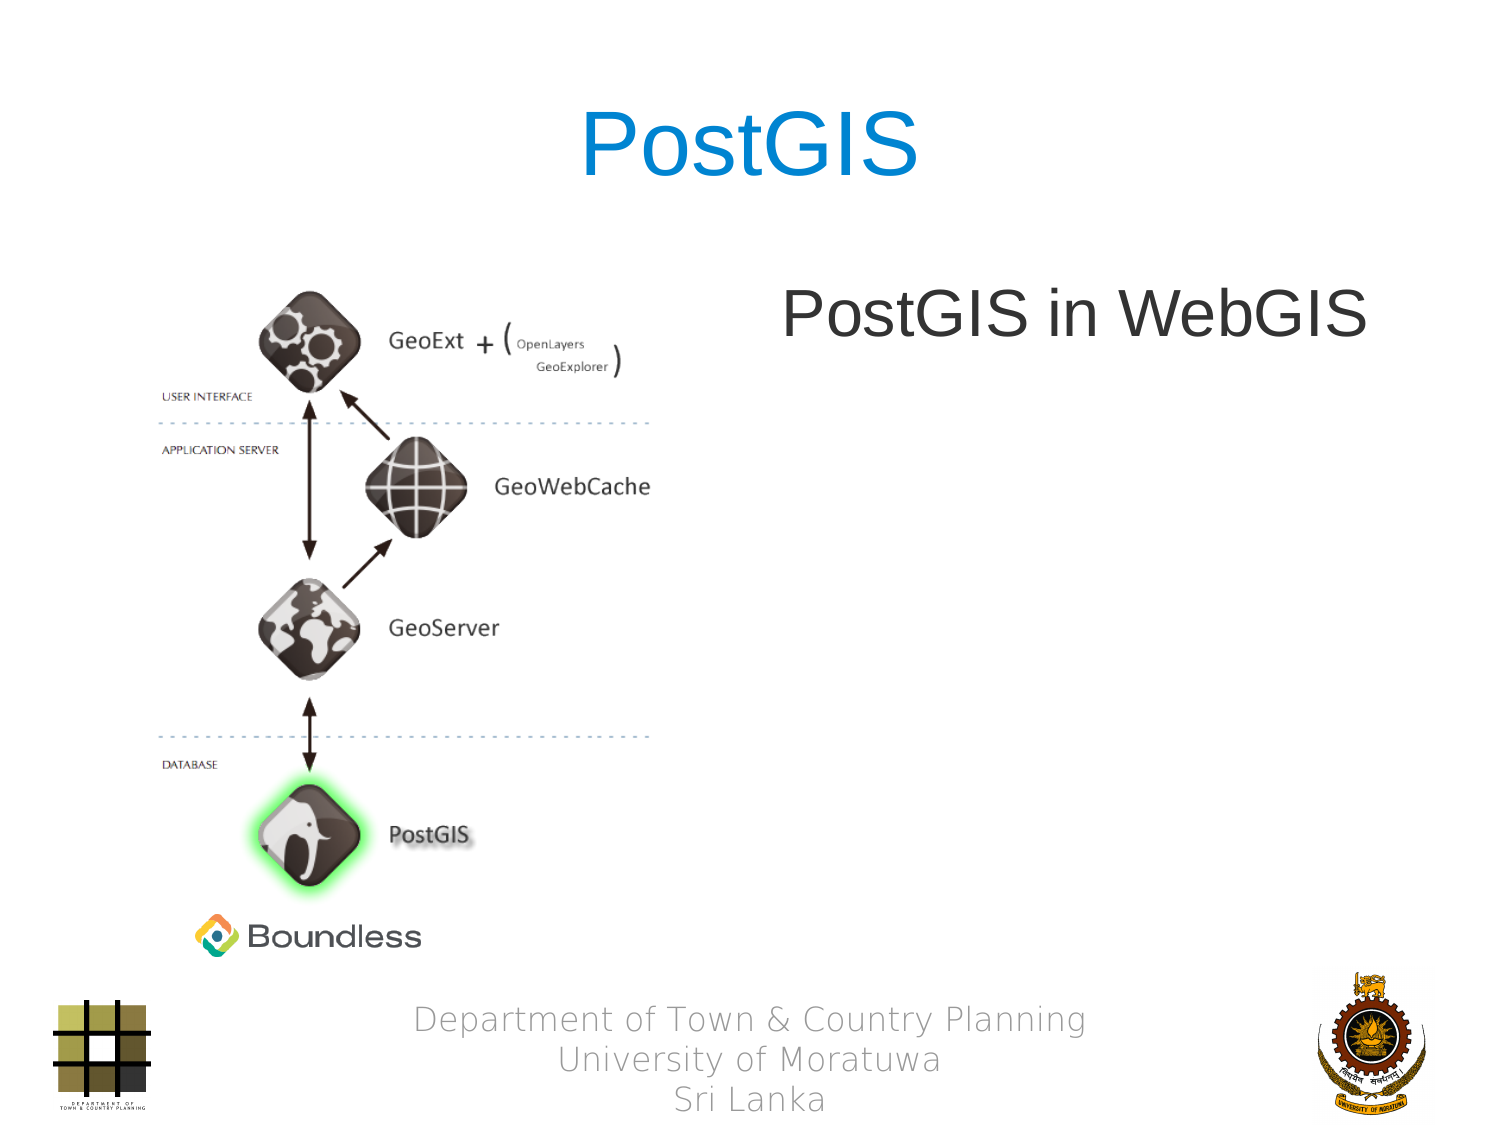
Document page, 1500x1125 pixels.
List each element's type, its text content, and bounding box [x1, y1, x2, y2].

picture [1312, 966, 1435, 1125]
picture [53, 1000, 151, 1110]
list PostGIS in WebGIS [766, 262, 1426, 915]
title PostGIS [75, 45, 1426, 233]
picture [137, 262, 672, 957]
